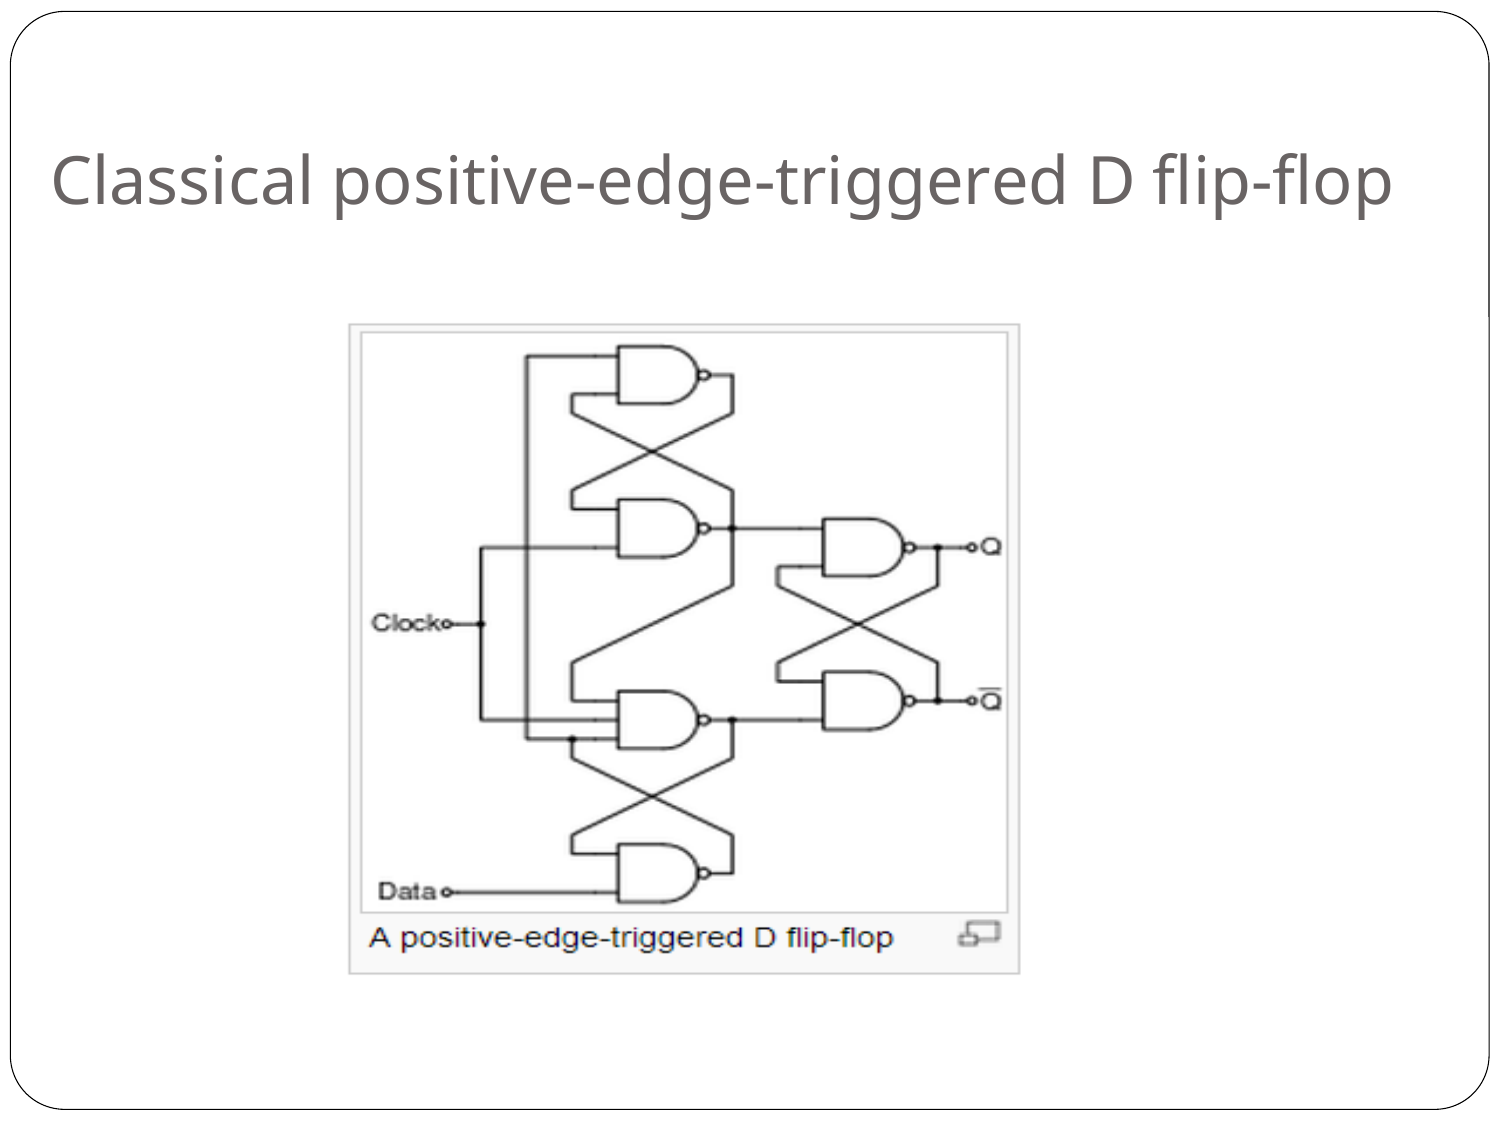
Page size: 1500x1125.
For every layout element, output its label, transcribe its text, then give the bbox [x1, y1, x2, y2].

picture [342, 318, 1028, 981]
title Classical positive-edge-triggered D flip-flop [35, 9, 1426, 233]
